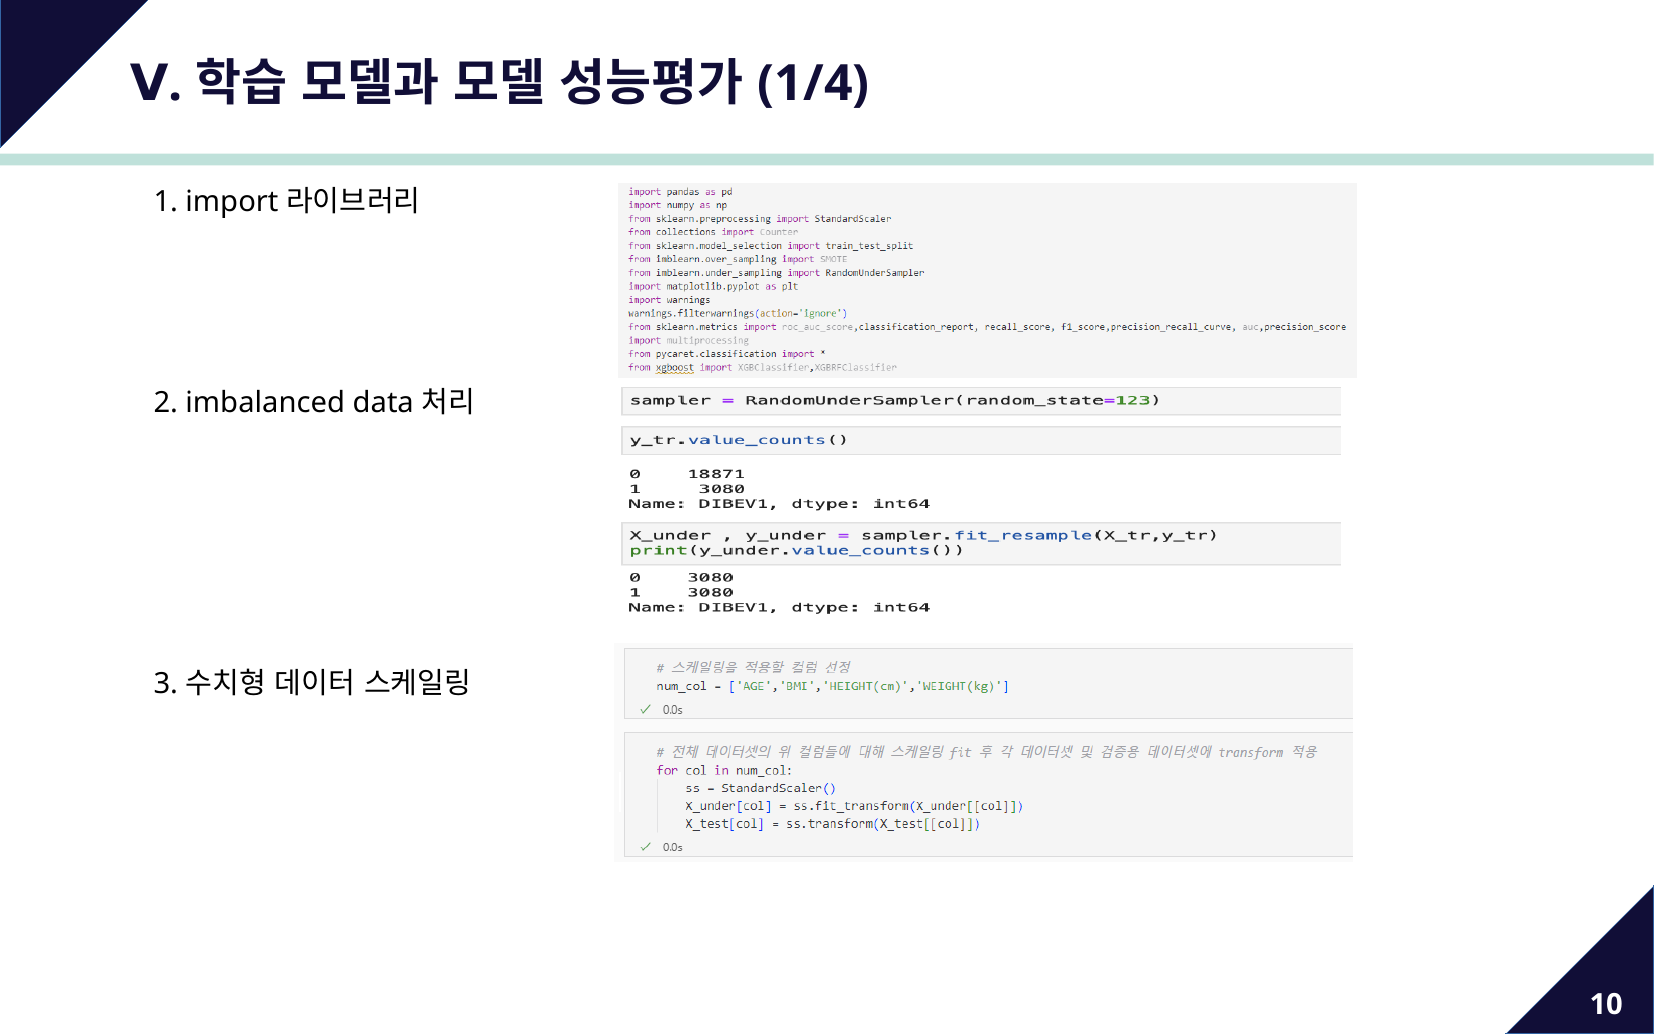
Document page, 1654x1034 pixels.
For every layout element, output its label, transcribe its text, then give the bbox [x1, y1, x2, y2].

picture [618, 183, 1357, 378]
picture [614, 643, 1353, 862]
text_box <숫자> [1559, 974, 1654, 1033]
title Ⅴ. 학습 모델과 모델 성능평가 (1/4) [129, 41, 1619, 148]
picture [611, 383, 1341, 621]
list 1. import 라이브러리 2. imbalanced data 처리 3. 수치형 데이터 스케일링 [82, 177, 1571, 975]
